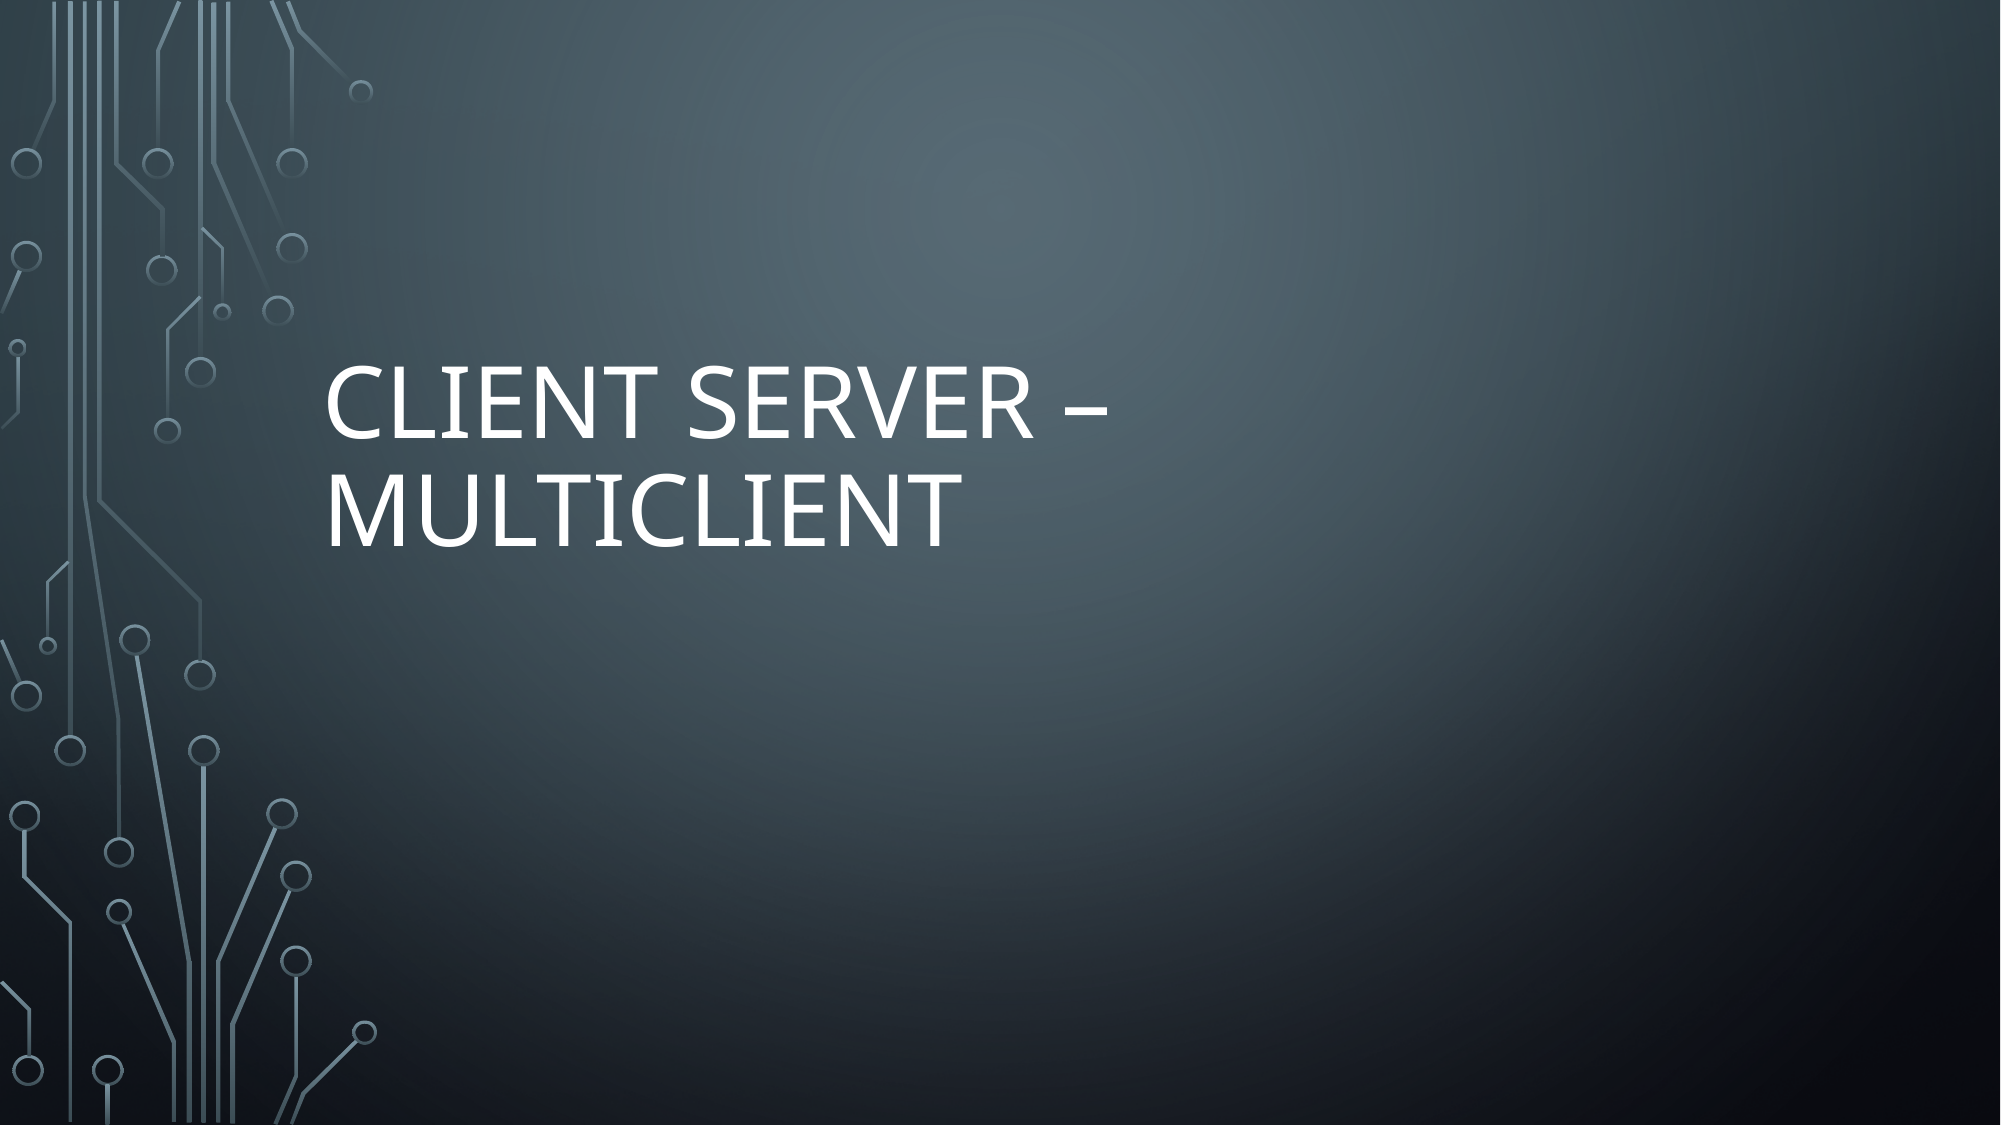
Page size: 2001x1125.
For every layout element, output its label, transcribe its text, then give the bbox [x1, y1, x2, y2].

title Client server – Multiclient [307, 184, 1750, 576]
